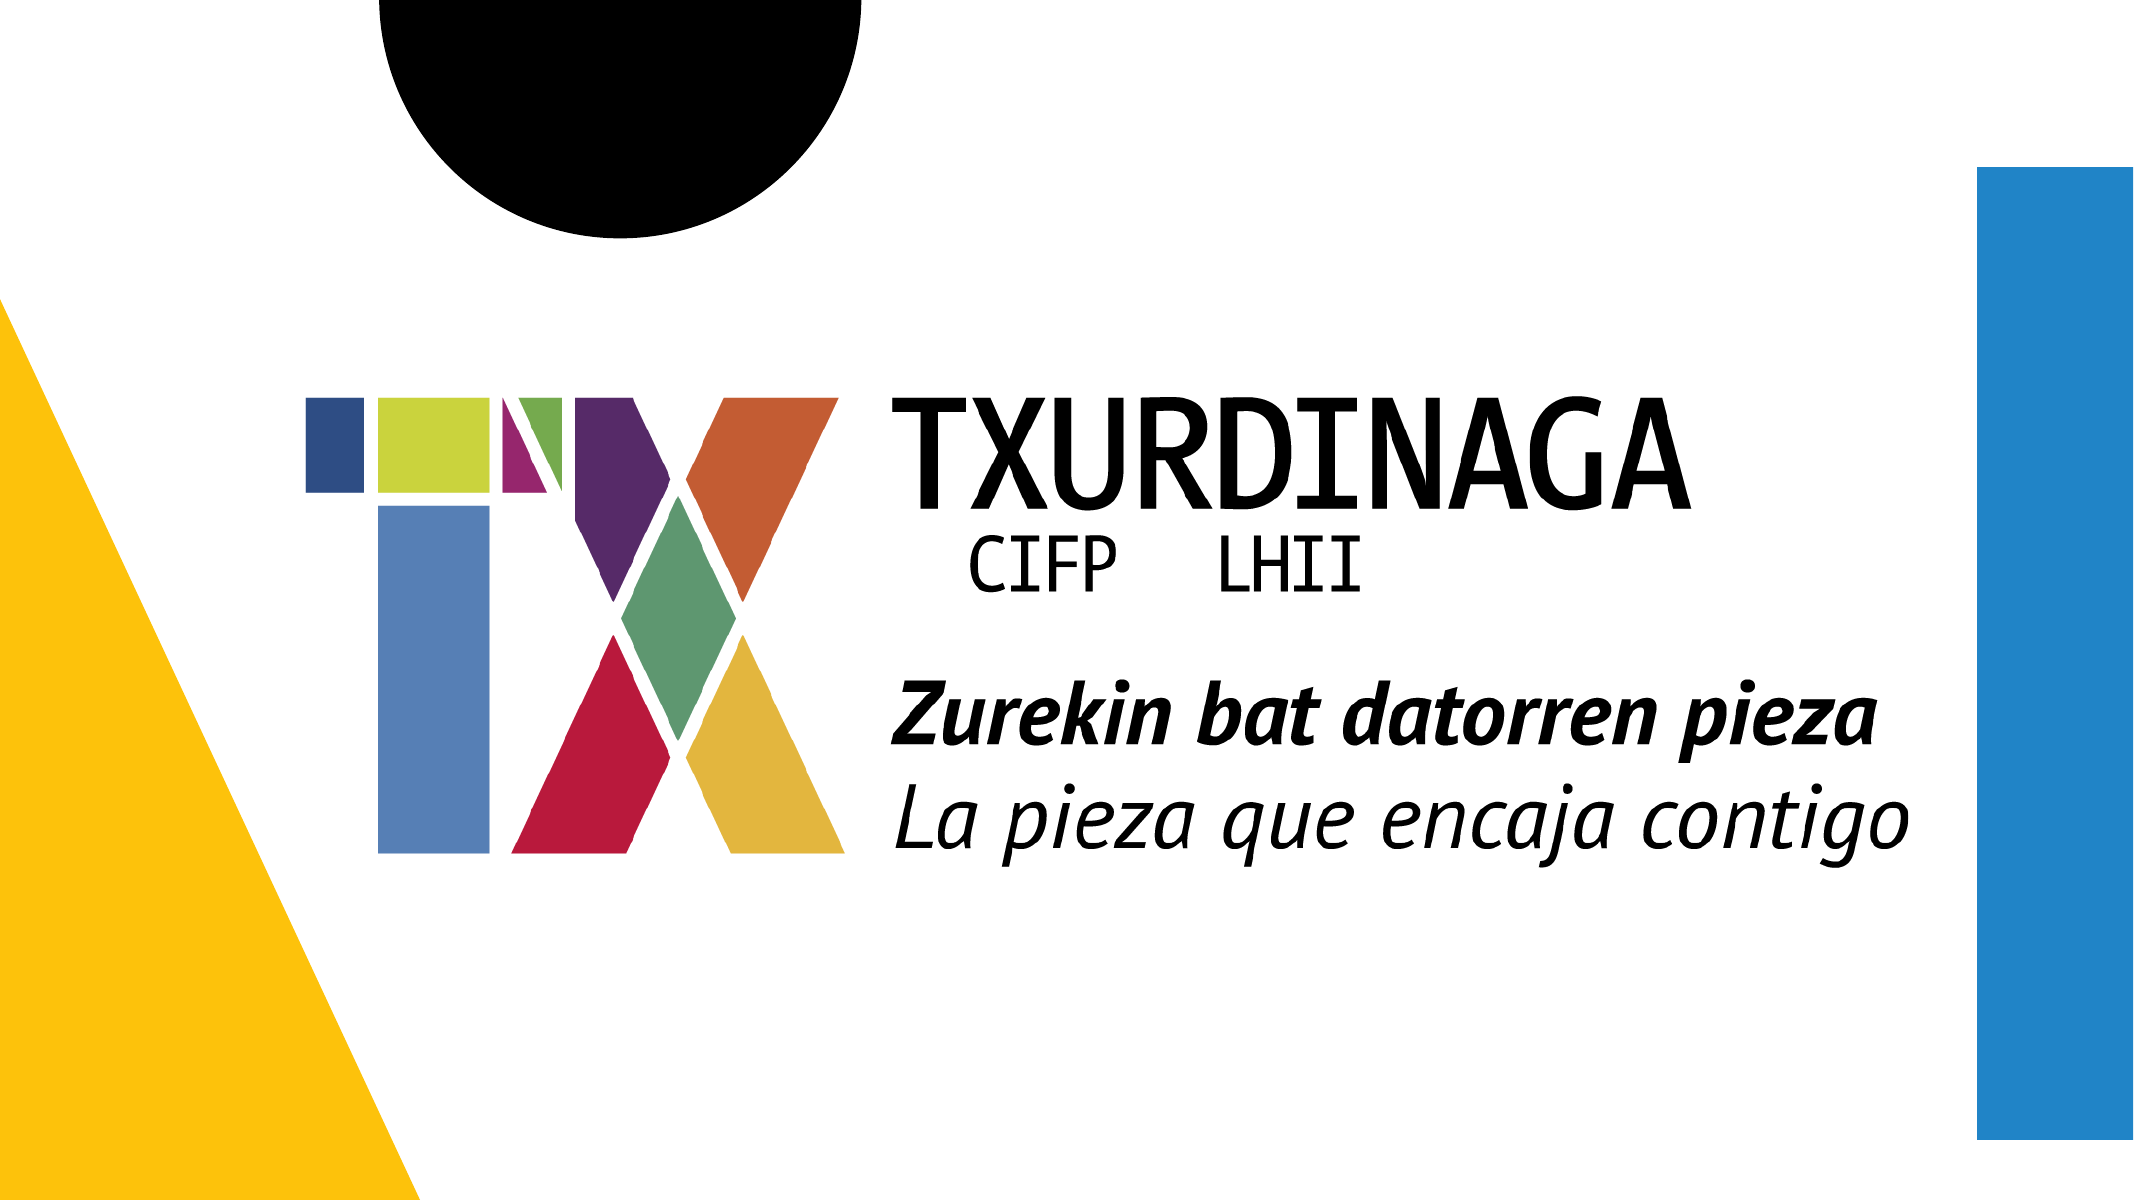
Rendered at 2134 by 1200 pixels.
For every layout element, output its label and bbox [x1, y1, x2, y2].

text_box [0, 299, 421, 1200]
text_box [1977, 167, 2134, 1140]
text_box [379, 0, 862, 239]
picture [255, 350, 1977, 891]
